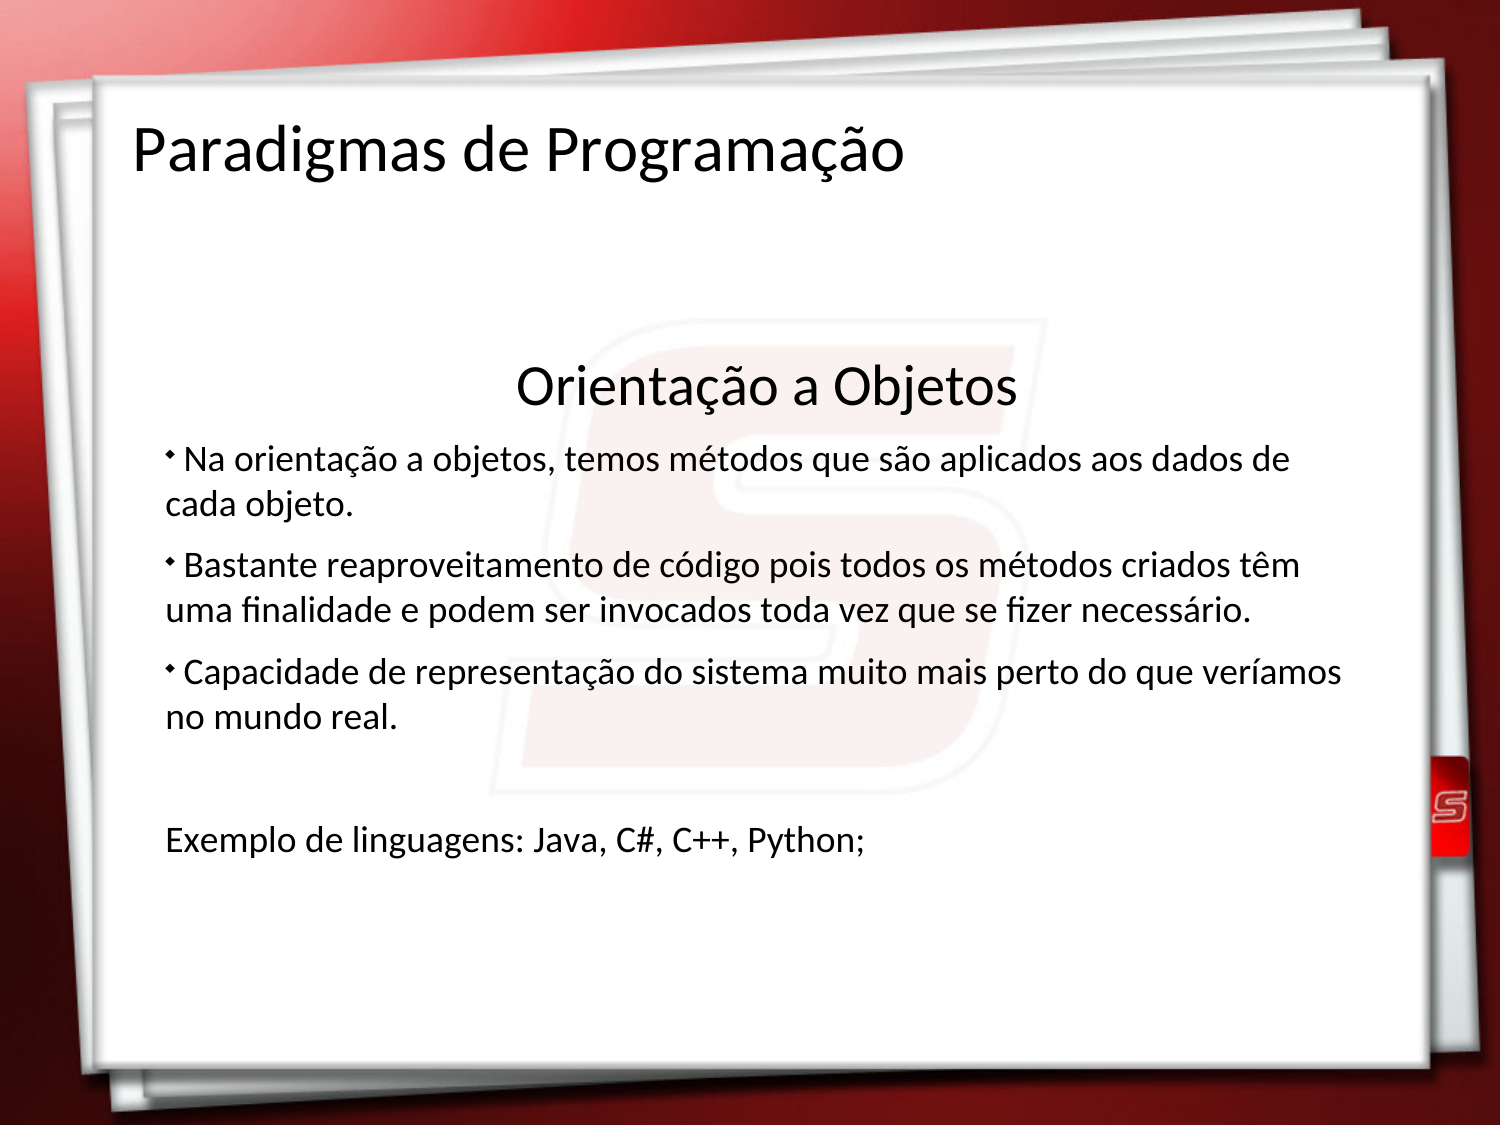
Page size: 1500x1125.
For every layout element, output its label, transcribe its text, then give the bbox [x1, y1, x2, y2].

subtitle Orientação a Objetos Na orientação a objetos, temos métodos que são aplicados aos dados de cada objeto. Bastante reaproveitamento de código pois todos os métodos criados têm uma finalidade e podem ser invocados toda vez que se fizer necessário. Capacidade de representação do sistema muito mais perto do que veríamos no mundo real. Exemplo de linguagens: Java, C#, C++, Python; [165, 262, 1371, 945]
picture [0, 0, 1500, 1125]
title Paradigmas de Programação [118, 33, 1394, 257]
